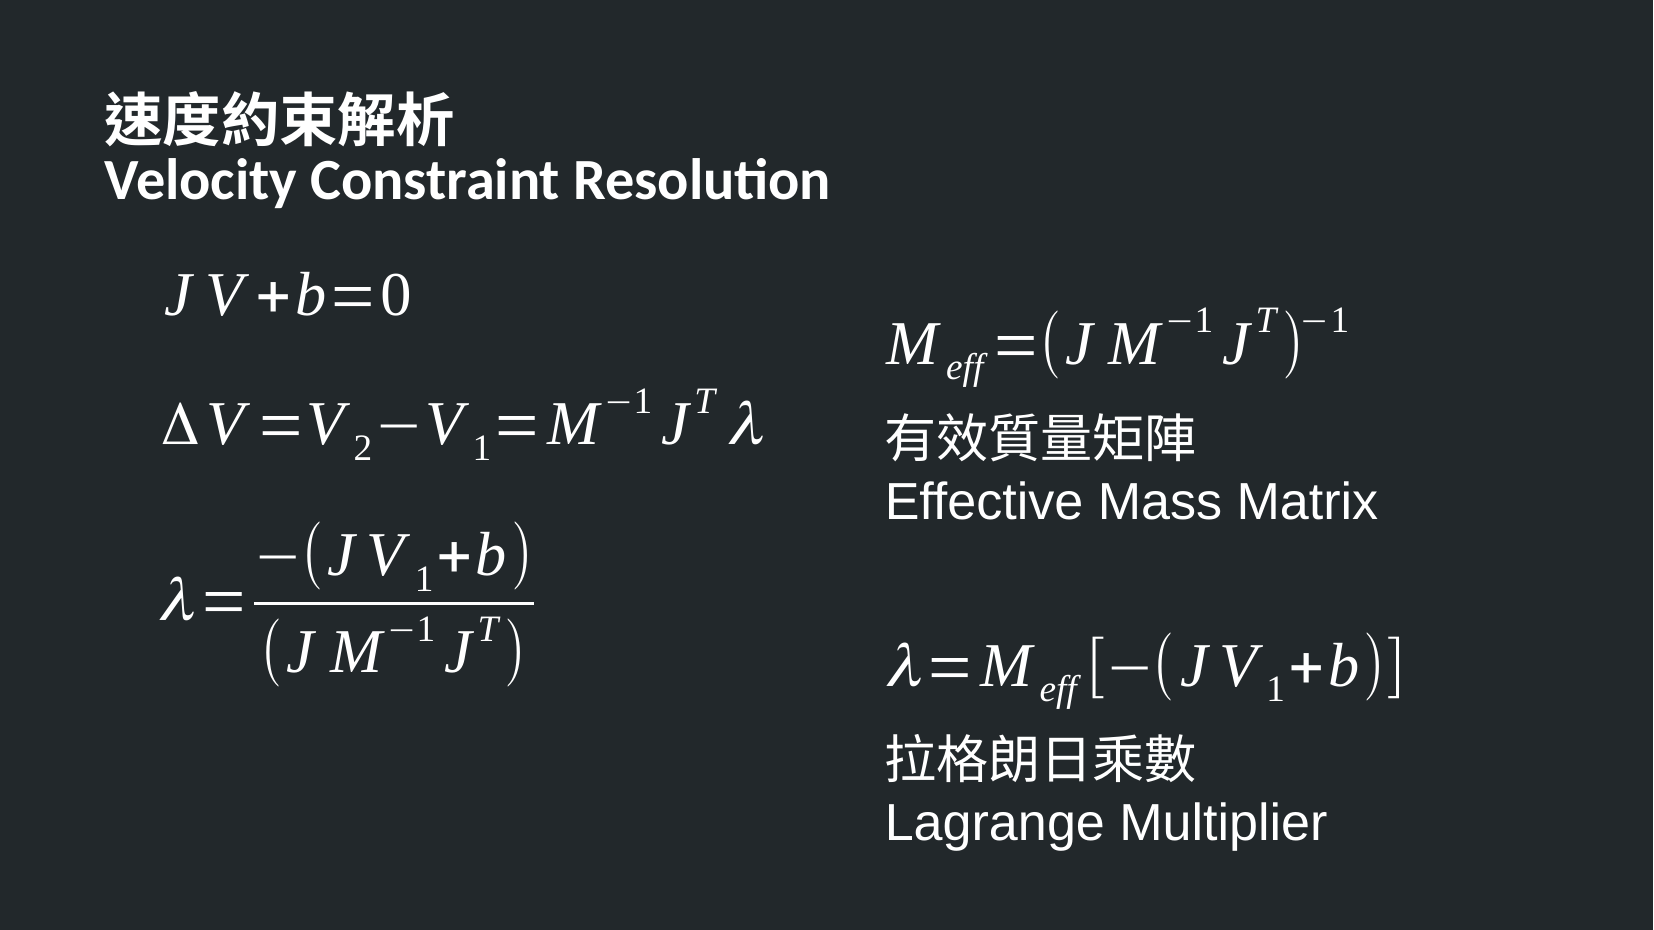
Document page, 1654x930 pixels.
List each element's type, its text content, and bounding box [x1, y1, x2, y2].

chart [150, 519, 543, 691]
chart [156, 258, 419, 328]
text_box 拉格朗日乘數 Lagrange Multiplier [870, 710, 1343, 853]
chart [877, 630, 1411, 710]
chart [877, 300, 1355, 387]
text_box 有效質量矩陣 Effective Mass Matrix [870, 390, 1394, 533]
chart [153, 380, 773, 468]
text_box 速度約束解析 Velocity Constraint Resolution [90, 90, 1381, 239]
